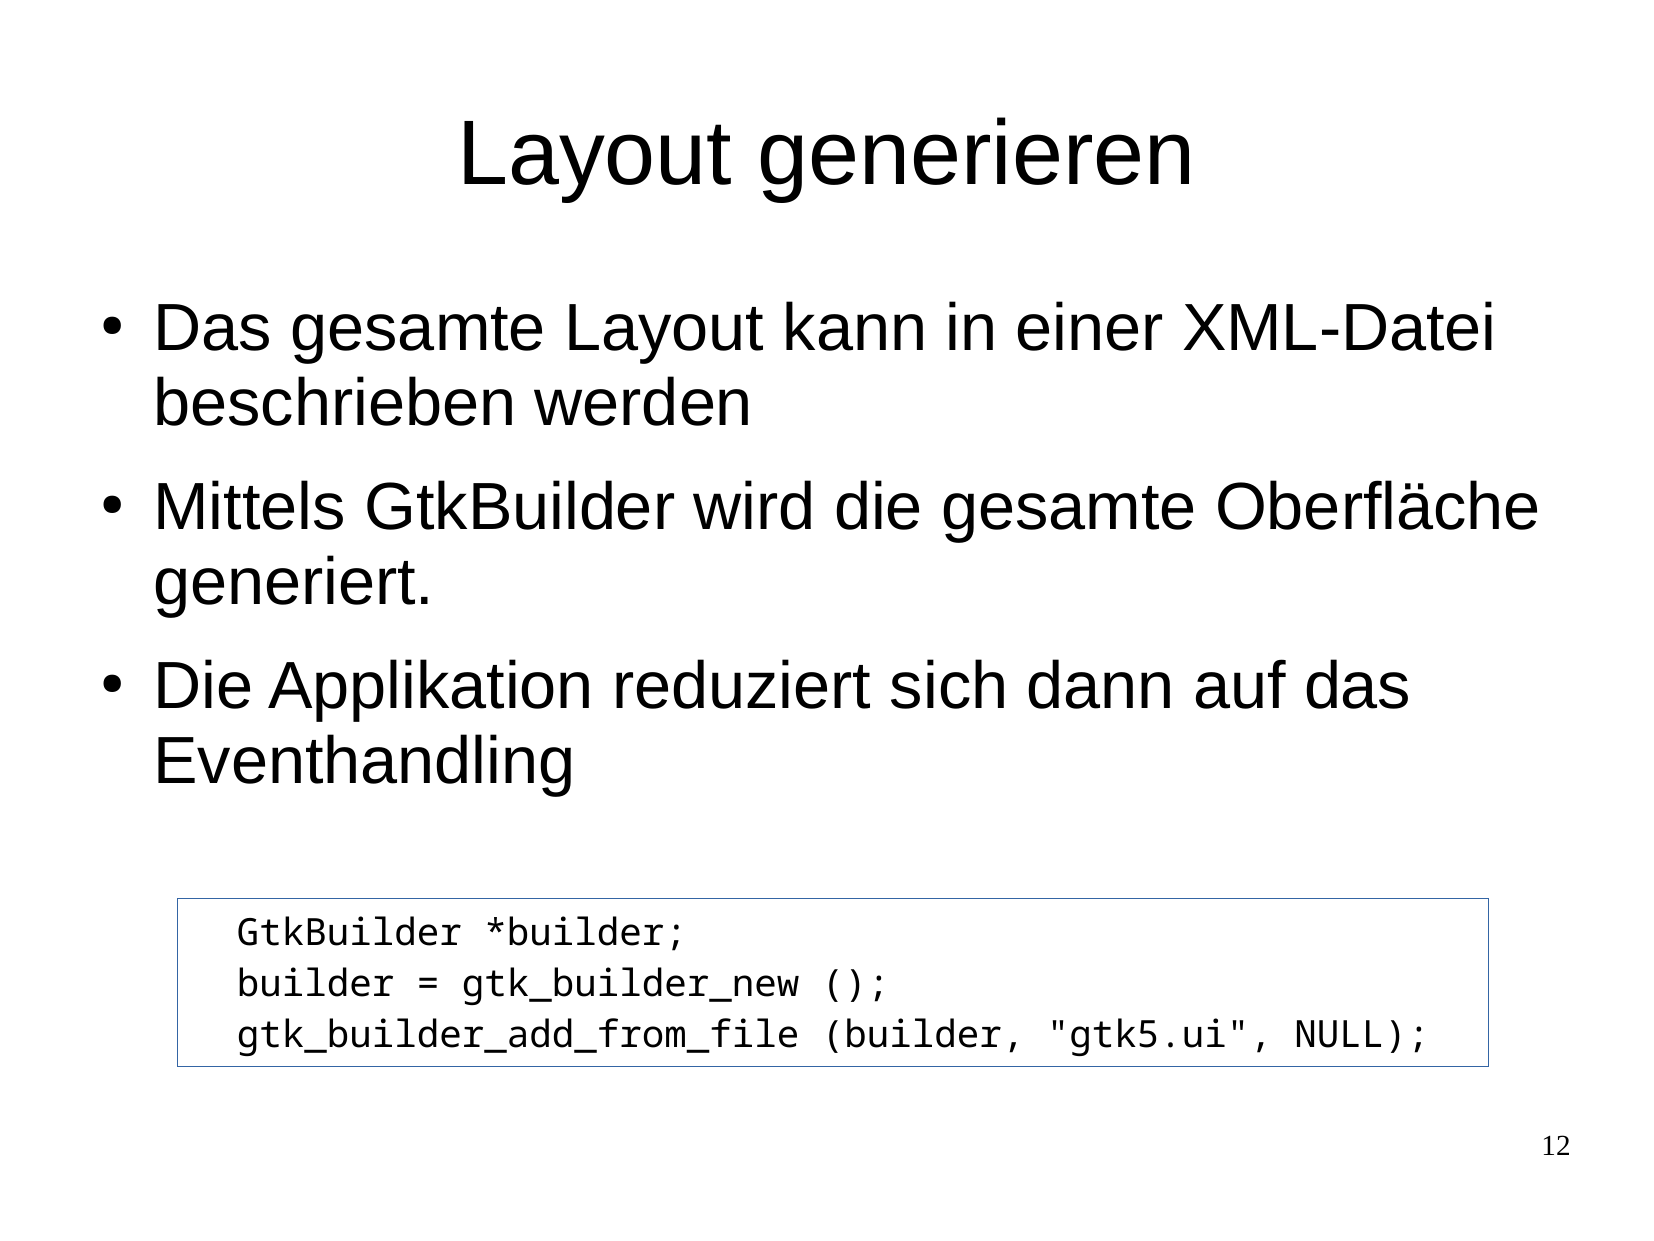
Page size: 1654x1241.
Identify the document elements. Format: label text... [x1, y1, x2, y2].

list Das gesamte Layout kann in einer XML-Datei beschrieben werden Mittels GtkBuilder wird die gesamte Oberfläche generiert. Die Applikation reduziert sich dann auf das Eventhandling [82, 290, 1571, 1010]
title Layout generieren [82, 49, 1571, 257]
text_box GtkBuilder *builder; builder = gtk_builder_new (); gtk_builder_add_from_file (builder, "gtk5.ui", NULL); [177, 898, 1489, 1044]
